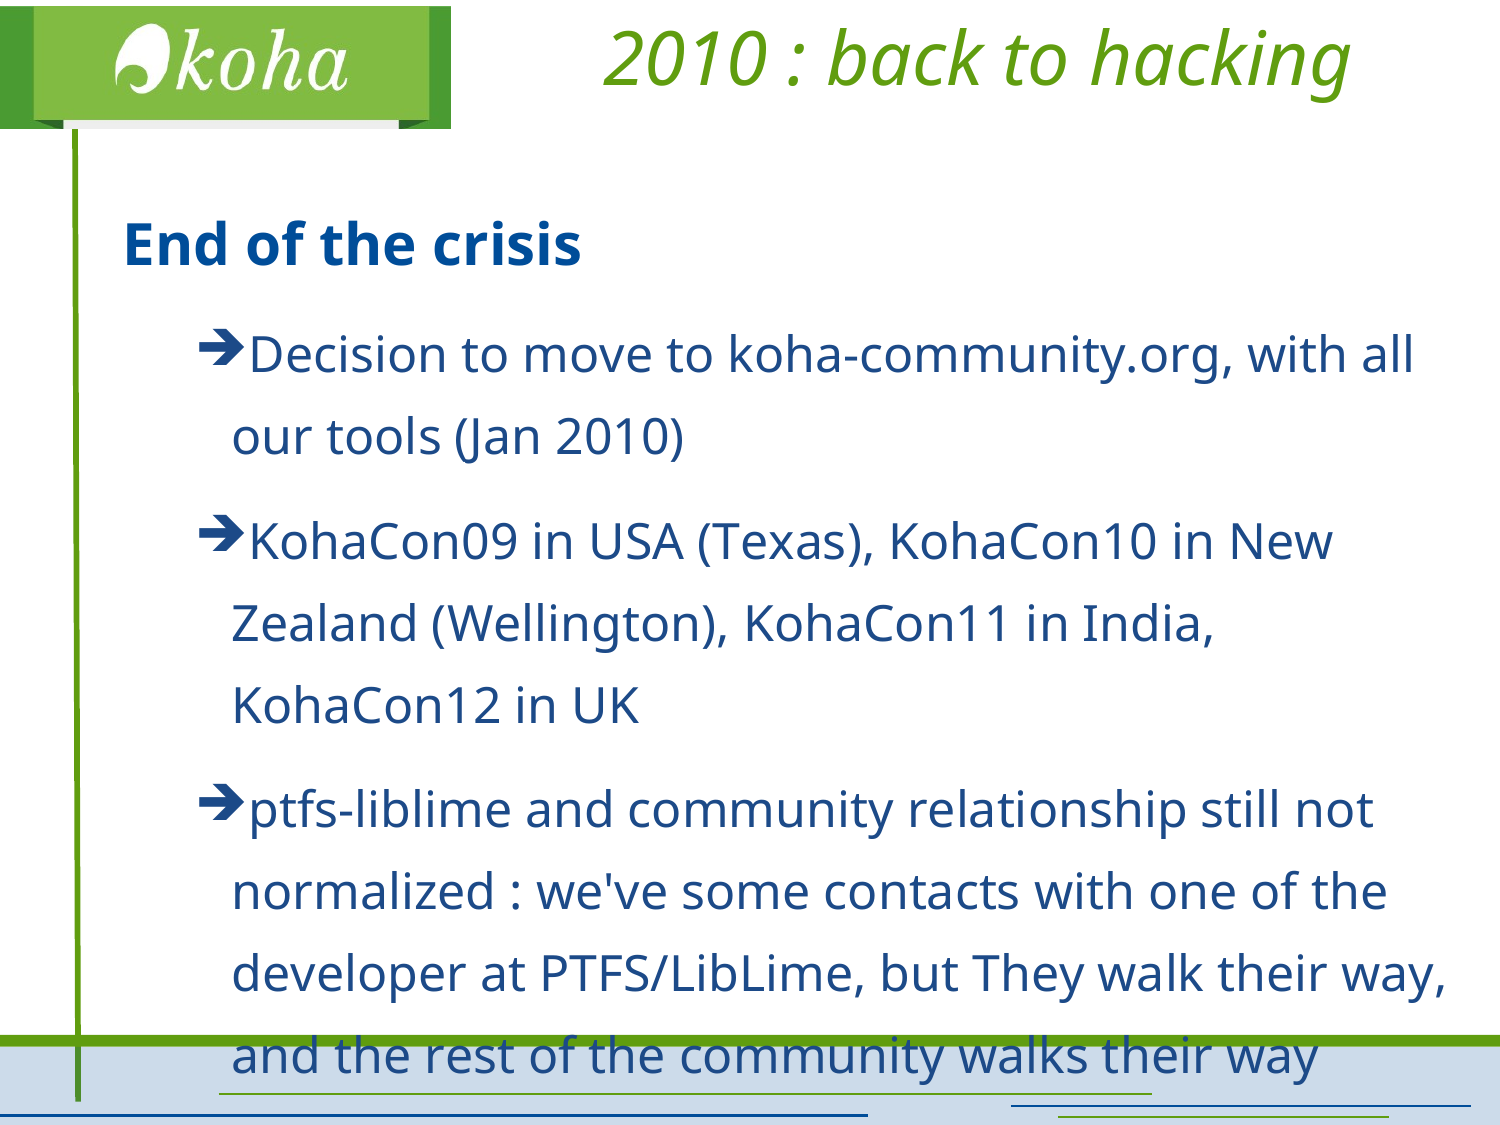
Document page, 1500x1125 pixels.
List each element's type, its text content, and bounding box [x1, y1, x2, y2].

title 2010 : back to hacking [450, 0, 1500, 113]
list End of the crisis Decision to move to koha-community.org, with all our tools (Jan 2010) KohaCon09 in USA (Texas), KohaCon10 in New Zealand (Wellington), KohaCon11 in India, KohaCon12 in UK ptfs-liblime and community relationship still not normalized : we've some contacts with one of the developer at PTFS/LibLime, but They walk their way, and the rest of the community walks their way At least 90 libraries have switched from Koha, support by PTFS to Koha, support by someone else last year (see http://www.librarytechnology.org/libwebcats/) [118, 187, 1463, 1125]
picture [0, 0, 451, 129]
